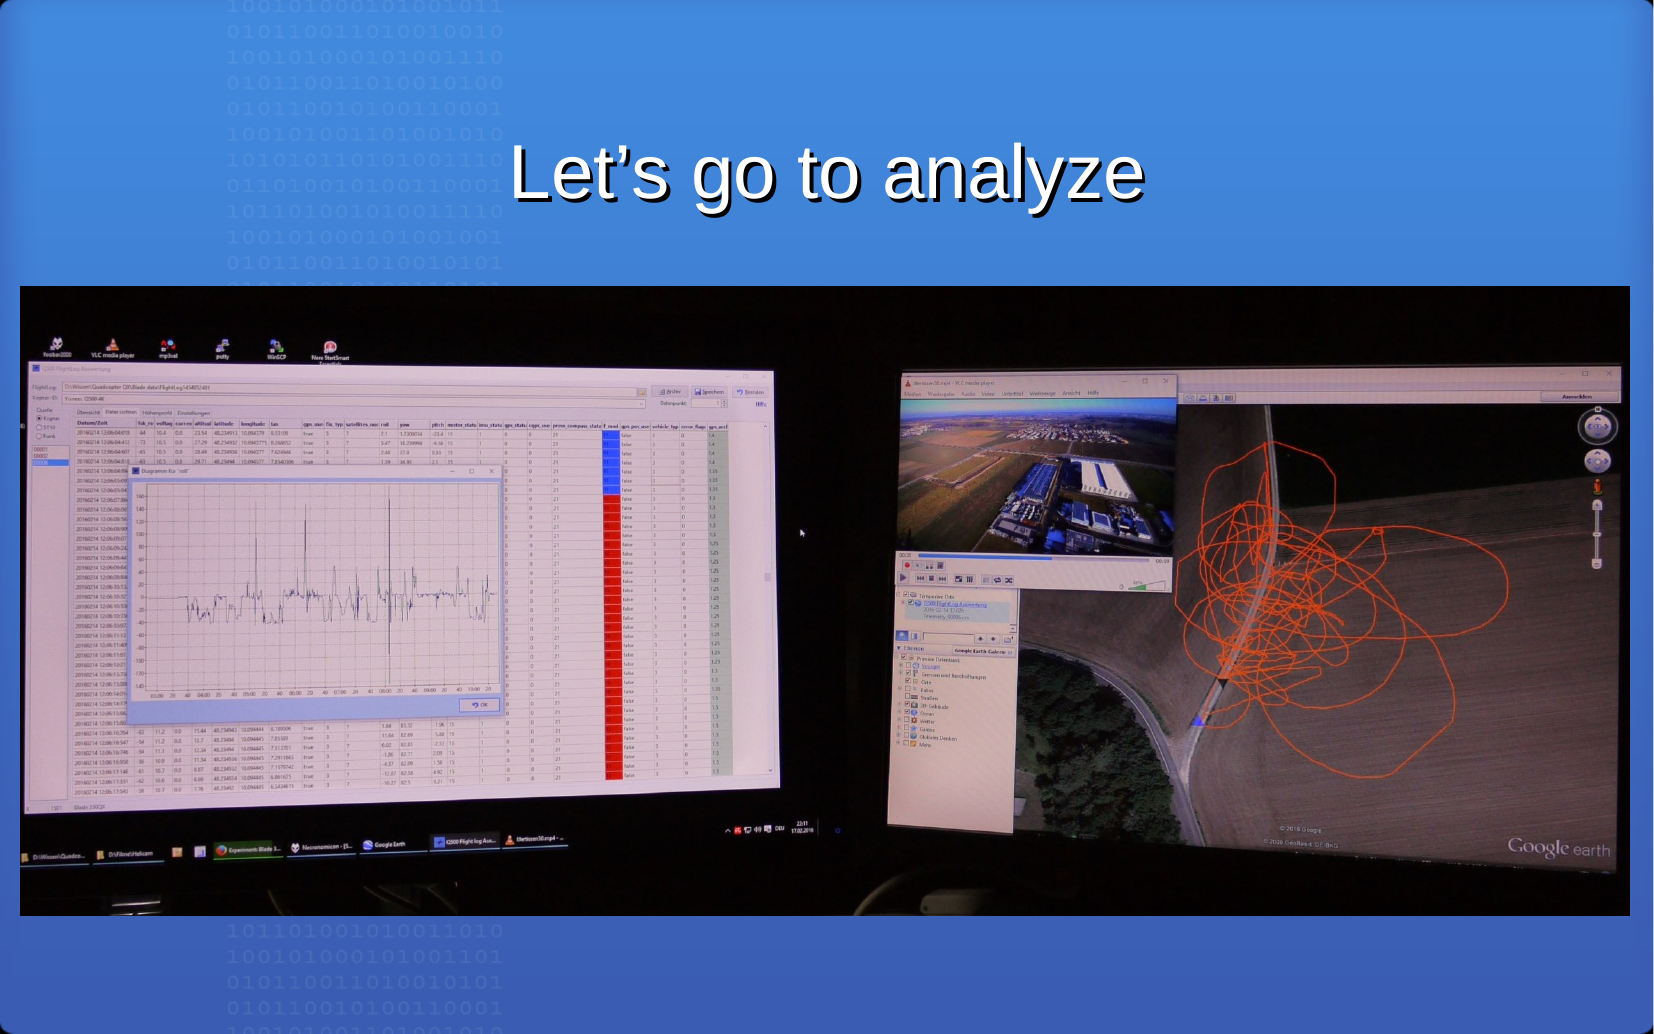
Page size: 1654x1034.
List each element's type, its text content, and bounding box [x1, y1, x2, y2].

title Let’s go to analyze [121, 85, 1534, 259]
picture [0, 0, 1654, 1034]
